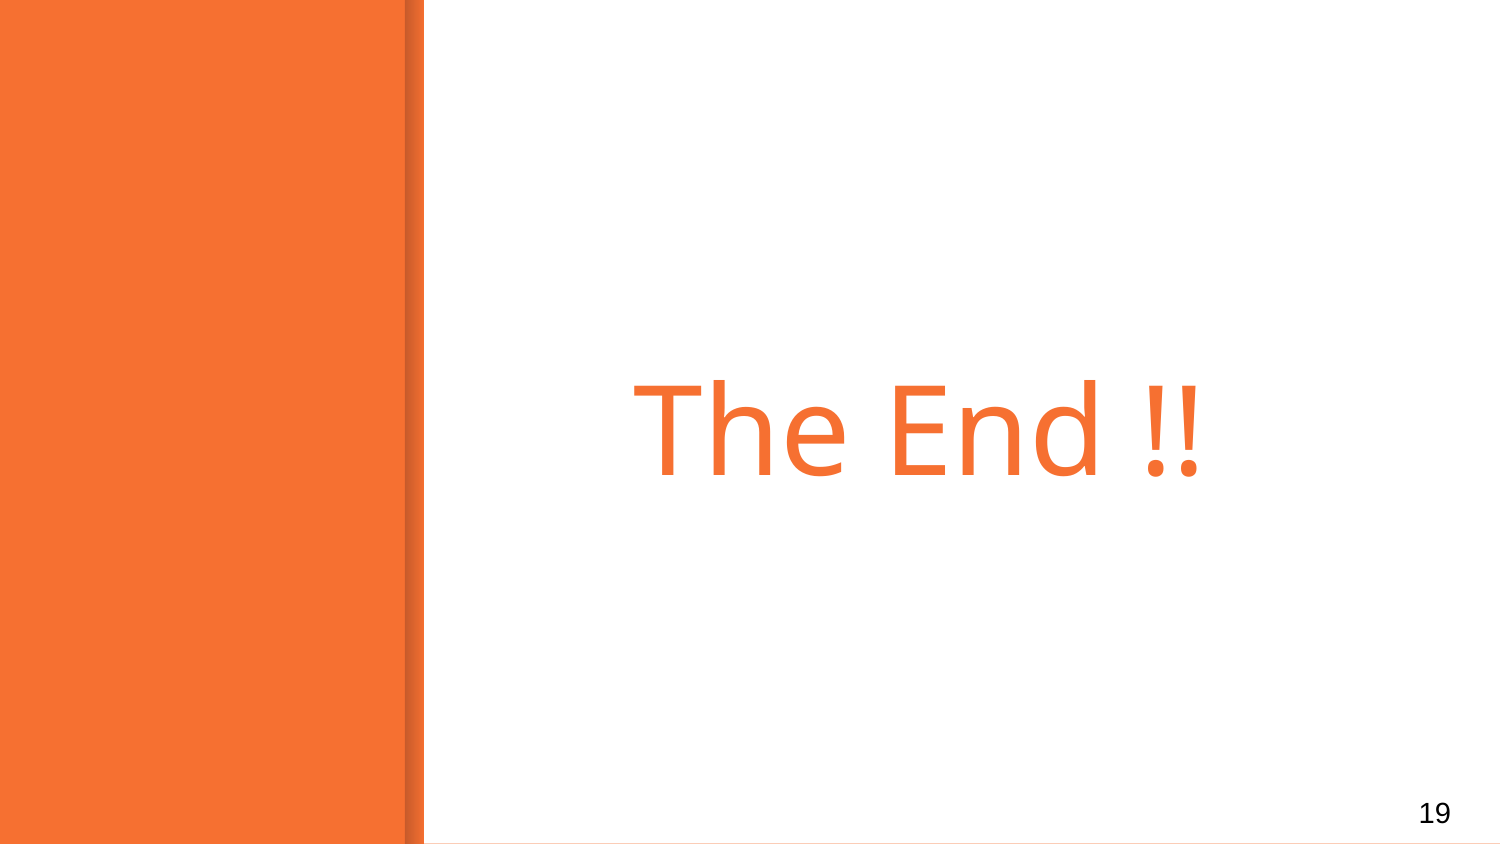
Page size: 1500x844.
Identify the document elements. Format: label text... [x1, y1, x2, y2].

list The End !! [618, 335, 1272, 508]
slide_number <number> [1403, 779, 1494, 844]
